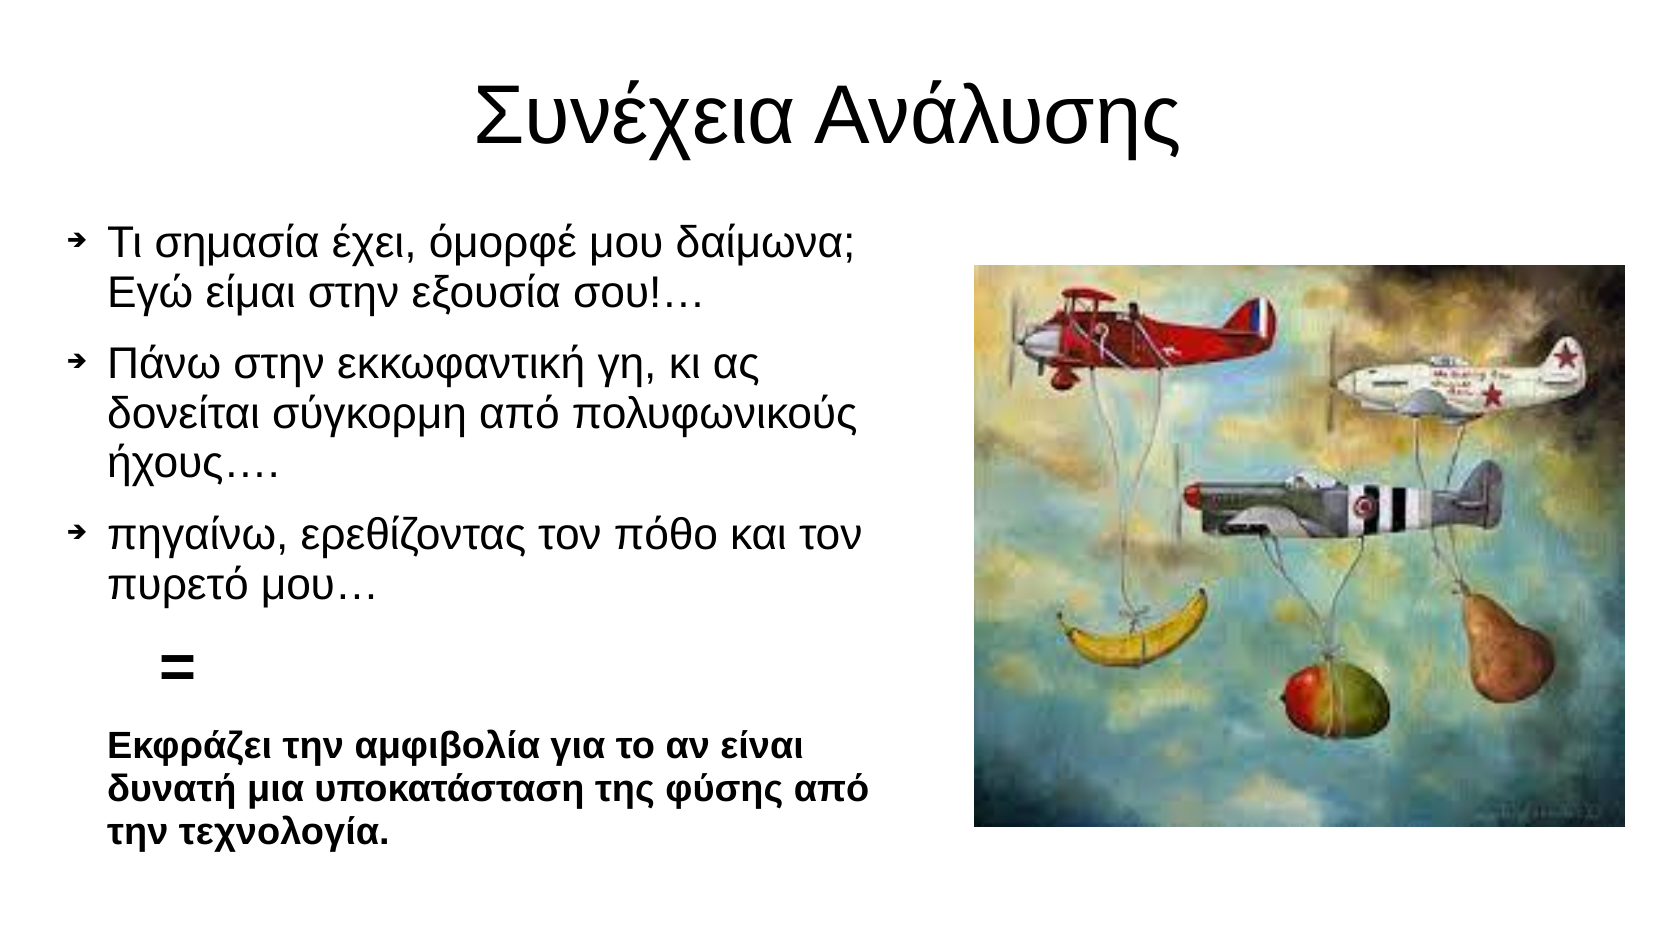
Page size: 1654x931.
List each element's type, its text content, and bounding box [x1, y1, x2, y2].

title Συνέχεια Ανάλυσης [88, 37, 1577, 193]
list Τι σημασία έχει, όμορφέ μου δαίμωνα; Εγώ είμαι στην εξουσία σου!… Πάνω στην εκκωφαντική γη, κι ας δονείται σύγκορμη από πολυφωνικούς ήχους…. πηγαίνω, ερεθίζοντας τον πόθο και τον πυρετό μου… = Εκφράζει την αμφιβολία για το αν είναι δυνατή μια υποκατάσταση της φύσης από την τεχνολογία. [53, 217, 916, 857]
picture [974, 265, 1625, 827]
